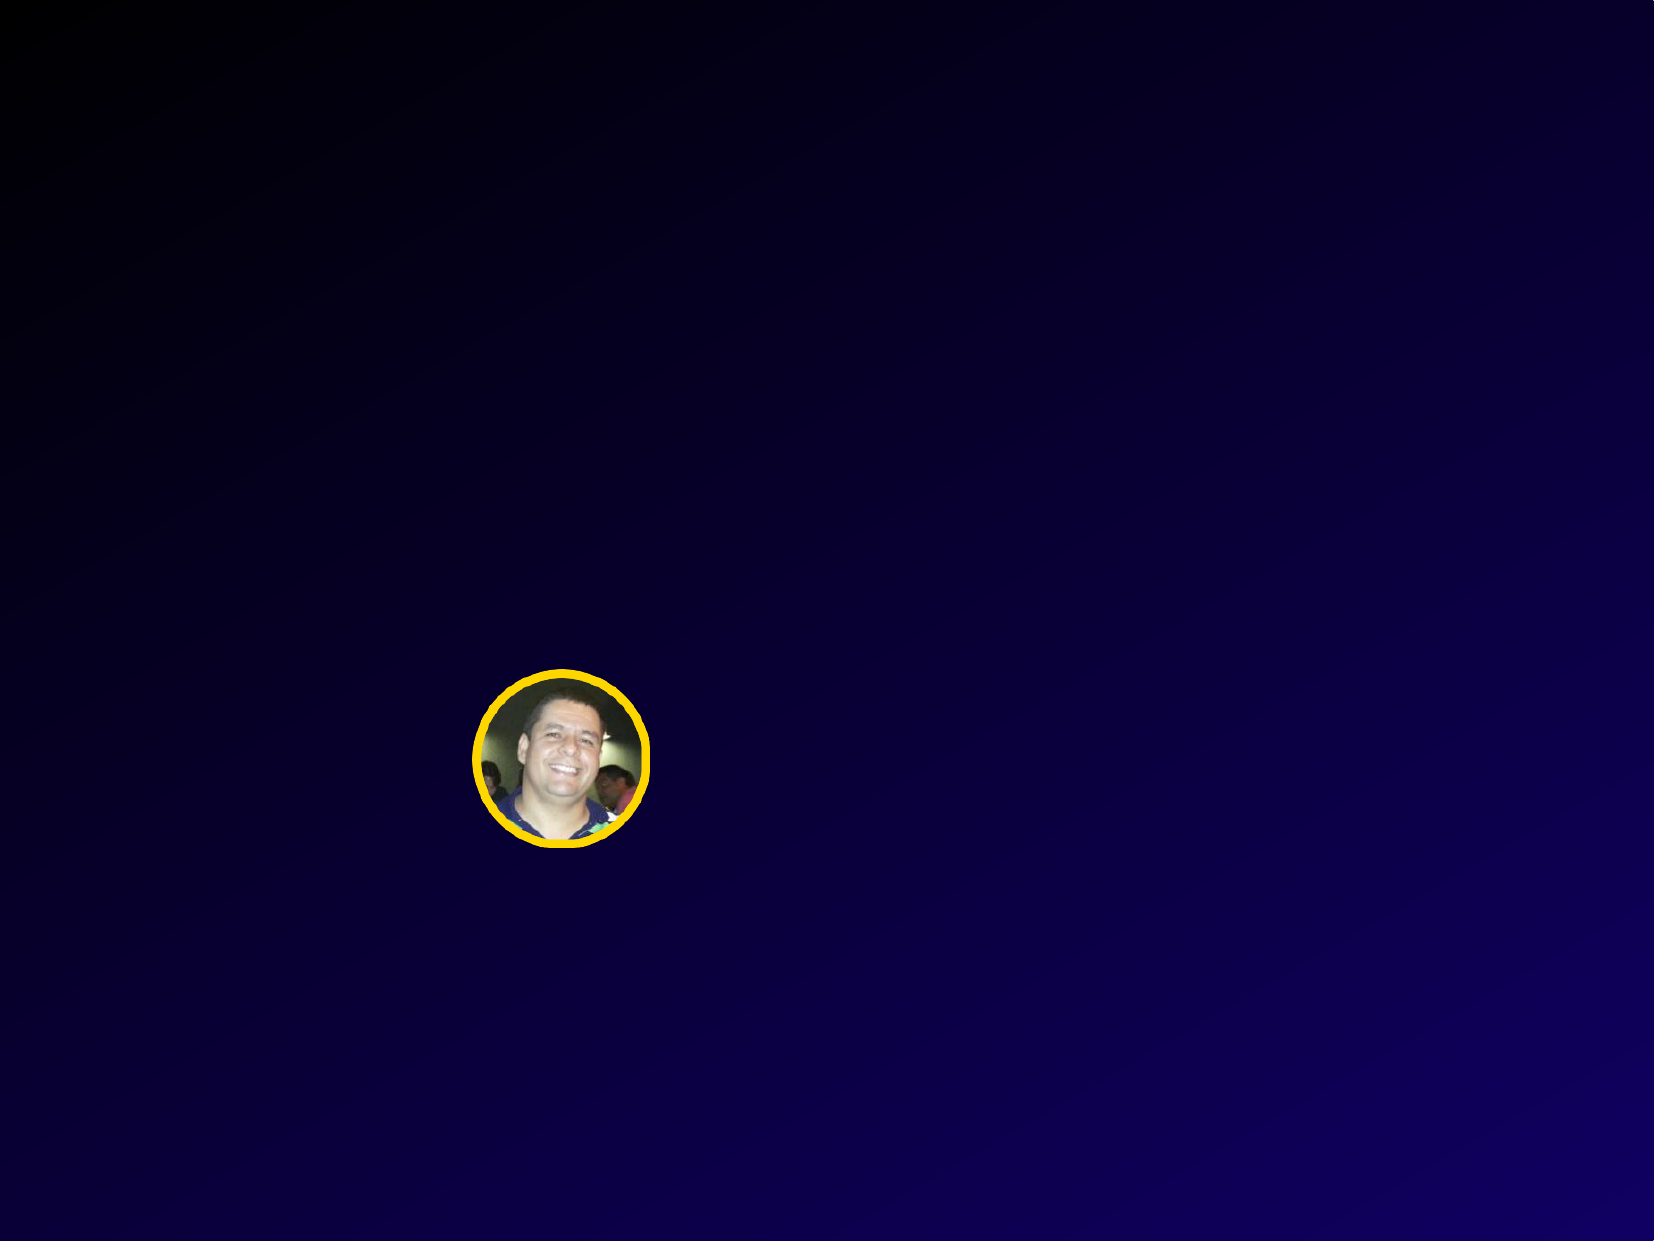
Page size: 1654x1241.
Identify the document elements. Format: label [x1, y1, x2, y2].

picture [472, 669, 650, 848]
